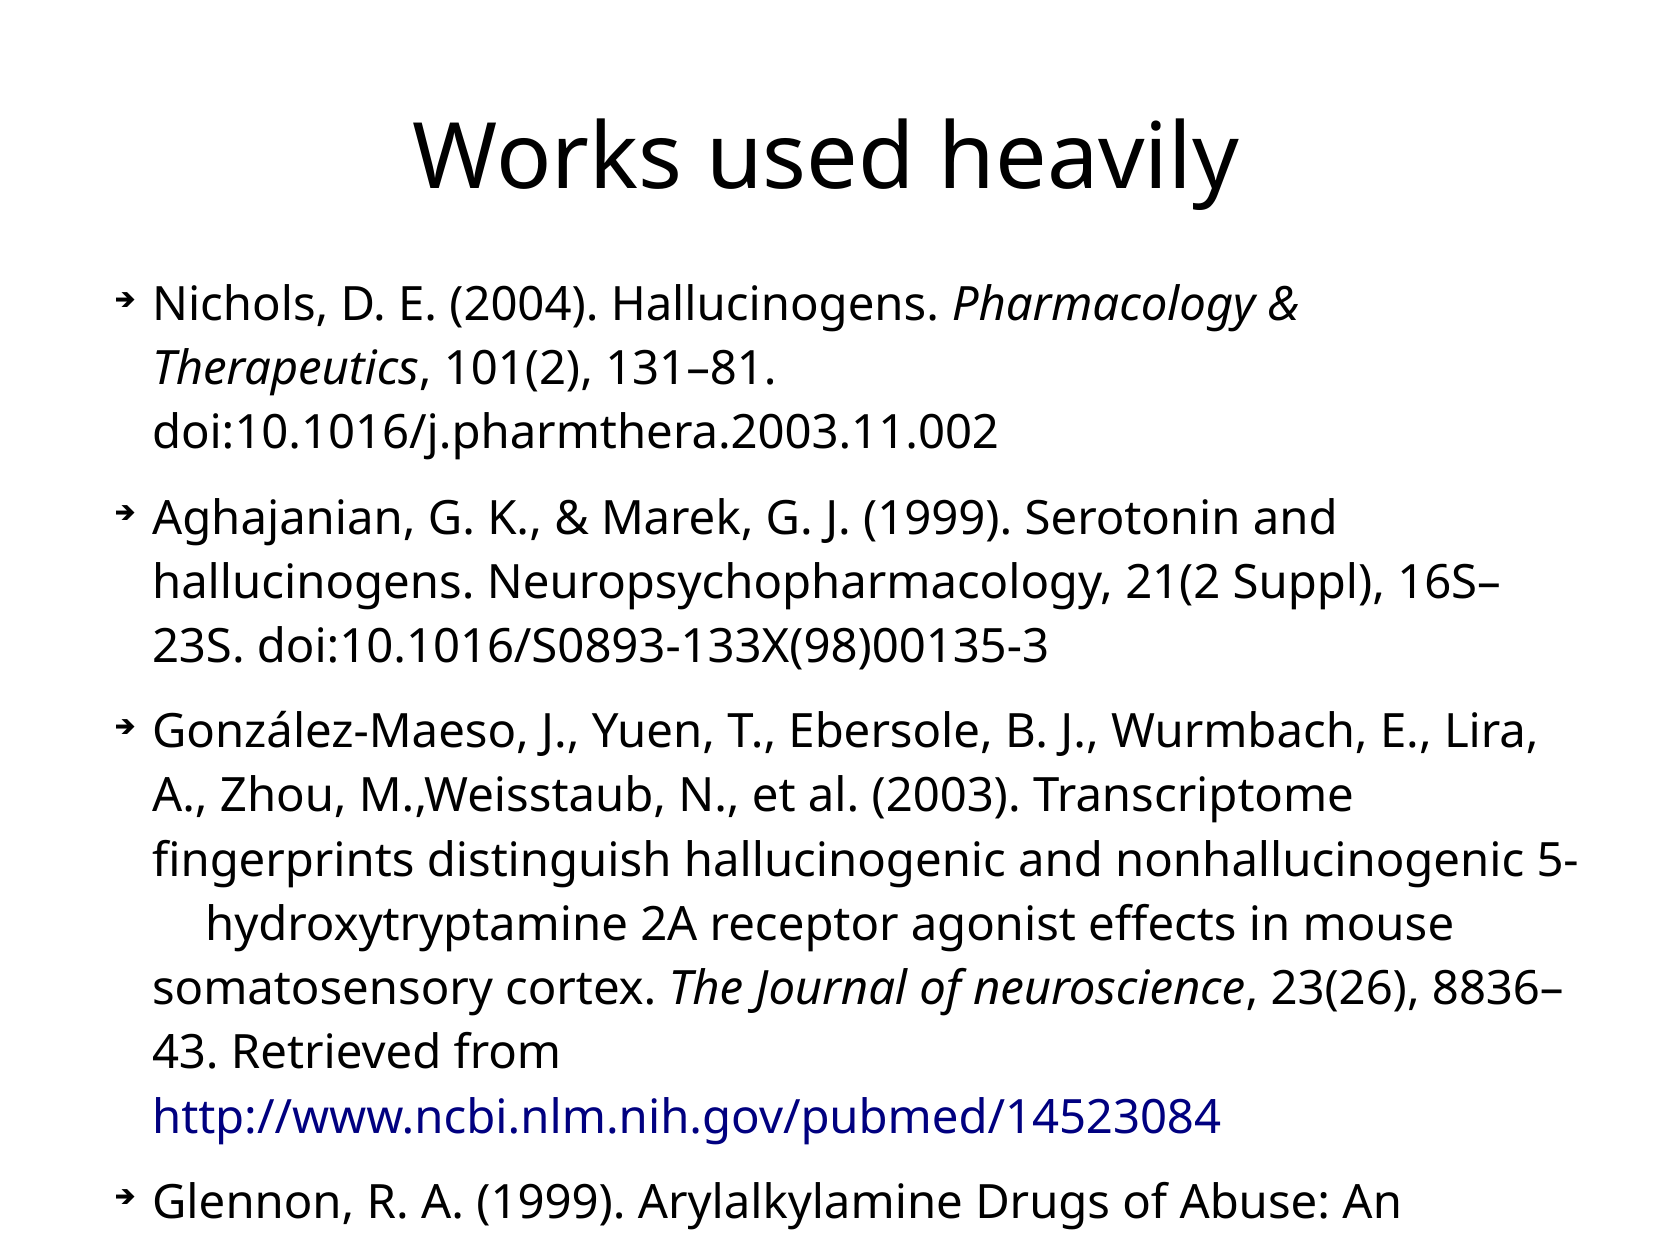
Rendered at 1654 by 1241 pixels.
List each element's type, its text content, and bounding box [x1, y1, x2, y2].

list Nichols, D. E. (2004). Hallucinogens. Pharmacology & Therapeutics, 101(2), 131–81. doi:10.1016/j.pharmthera.2003.11.002 Aghajanian, G. K., & Marek, G. J. (1999). Serotonin and hallucinogens. Neuropsychopharmacology, 21(2 Suppl), 16S–23S. doi:10.1016/S0893-133X(98)00135-3 González-Maeso, J., Yuen, T., Ebersole, B. J., Wurmbach, E., Lira, A., Zhou, M.,Weisstaub, N., et al. (2003). Transcriptome fingerprints distinguish hallucinogenic and nonhallucinogenic 5- hydroxytryptamine 2A receptor agonist effects in mouse somatosensory cortex. The Journal of neuroscience, 23(26), 8836–43. Retrieved from http://www.ncbi.nlm.nih.gov/pubmed/14523084 Glennon, R. A. (1999). Arylalkylamine Drugs of Abuse: An Overview of Drug Discrimination Studies, 64(2), 251–256. [101, 270, 1590, 1241]
title Works used heavily [82, 49, 1571, 257]
